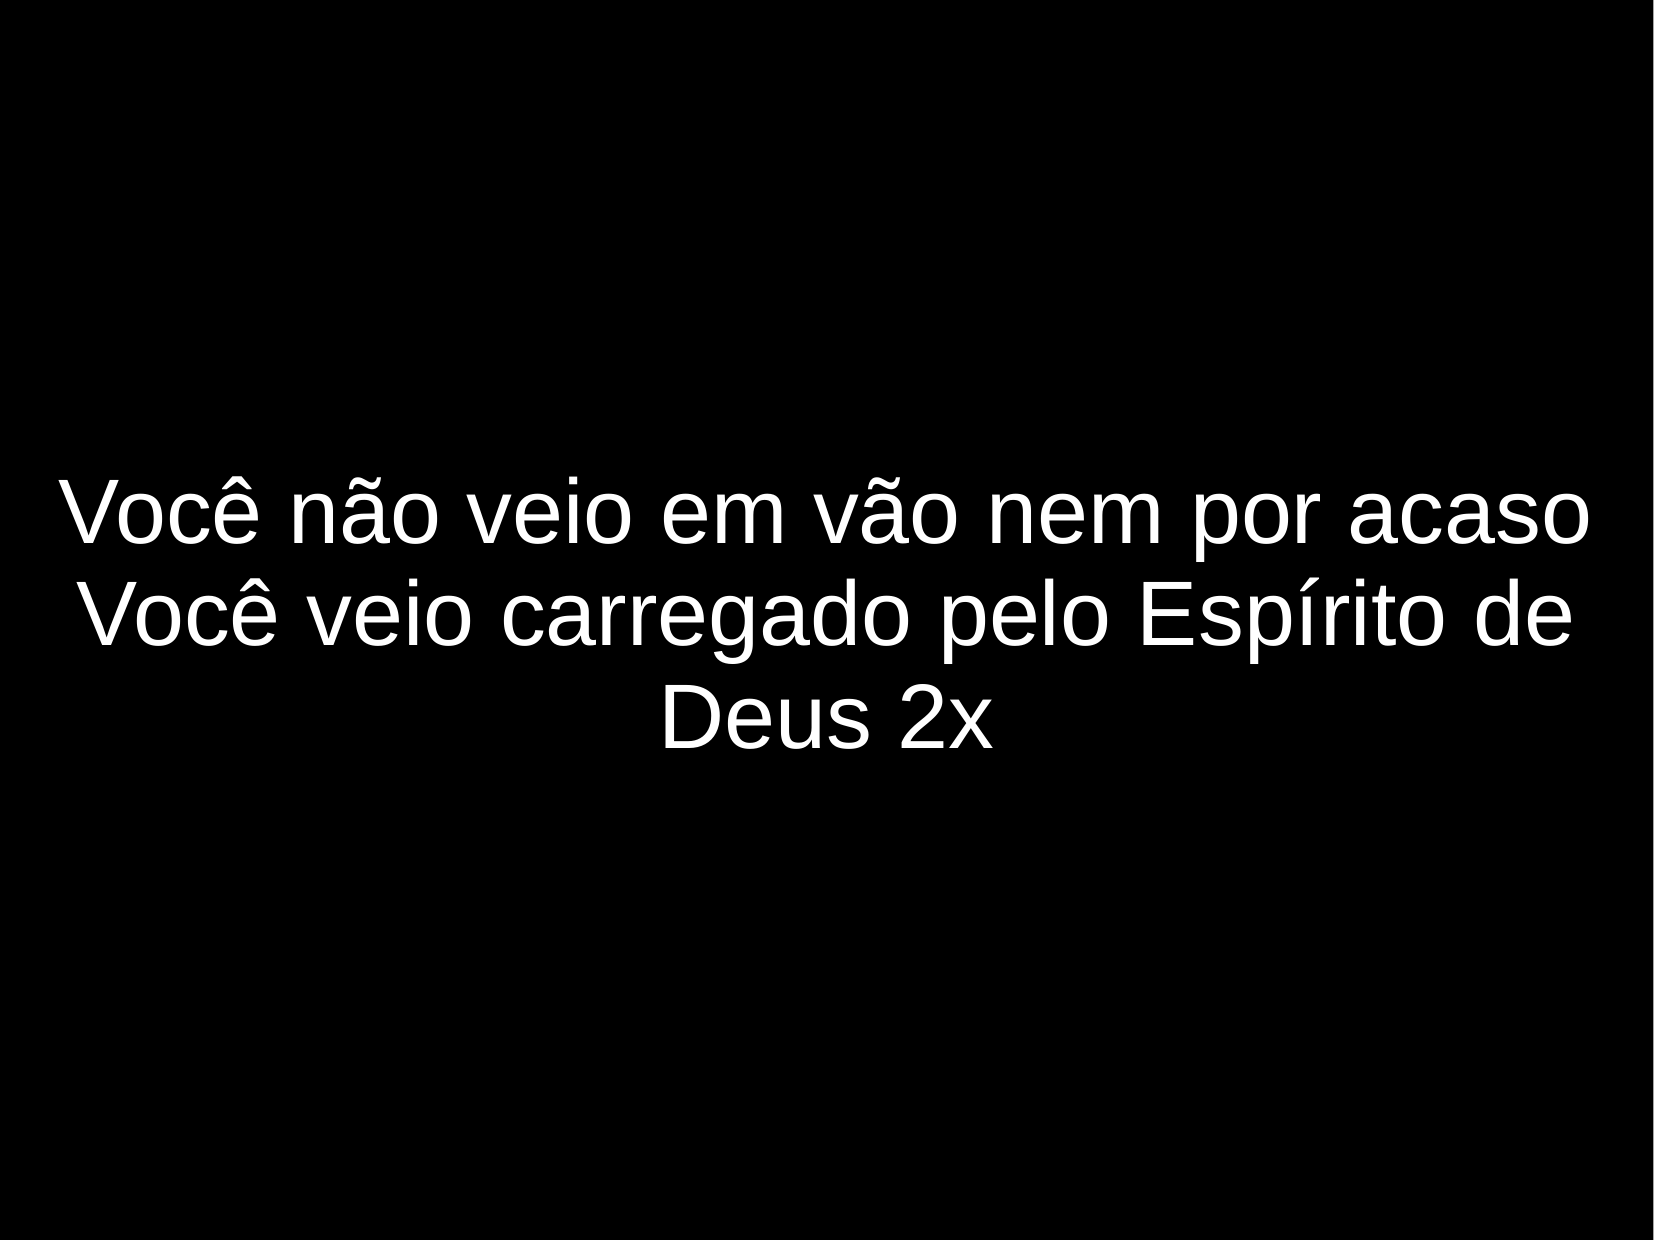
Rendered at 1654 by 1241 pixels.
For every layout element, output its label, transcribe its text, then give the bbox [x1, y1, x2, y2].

subtitle Você não veio em vão nem por acaso Você veio carregado pelo Espírito de Deus 2x [47, 35, 1607, 1193]
